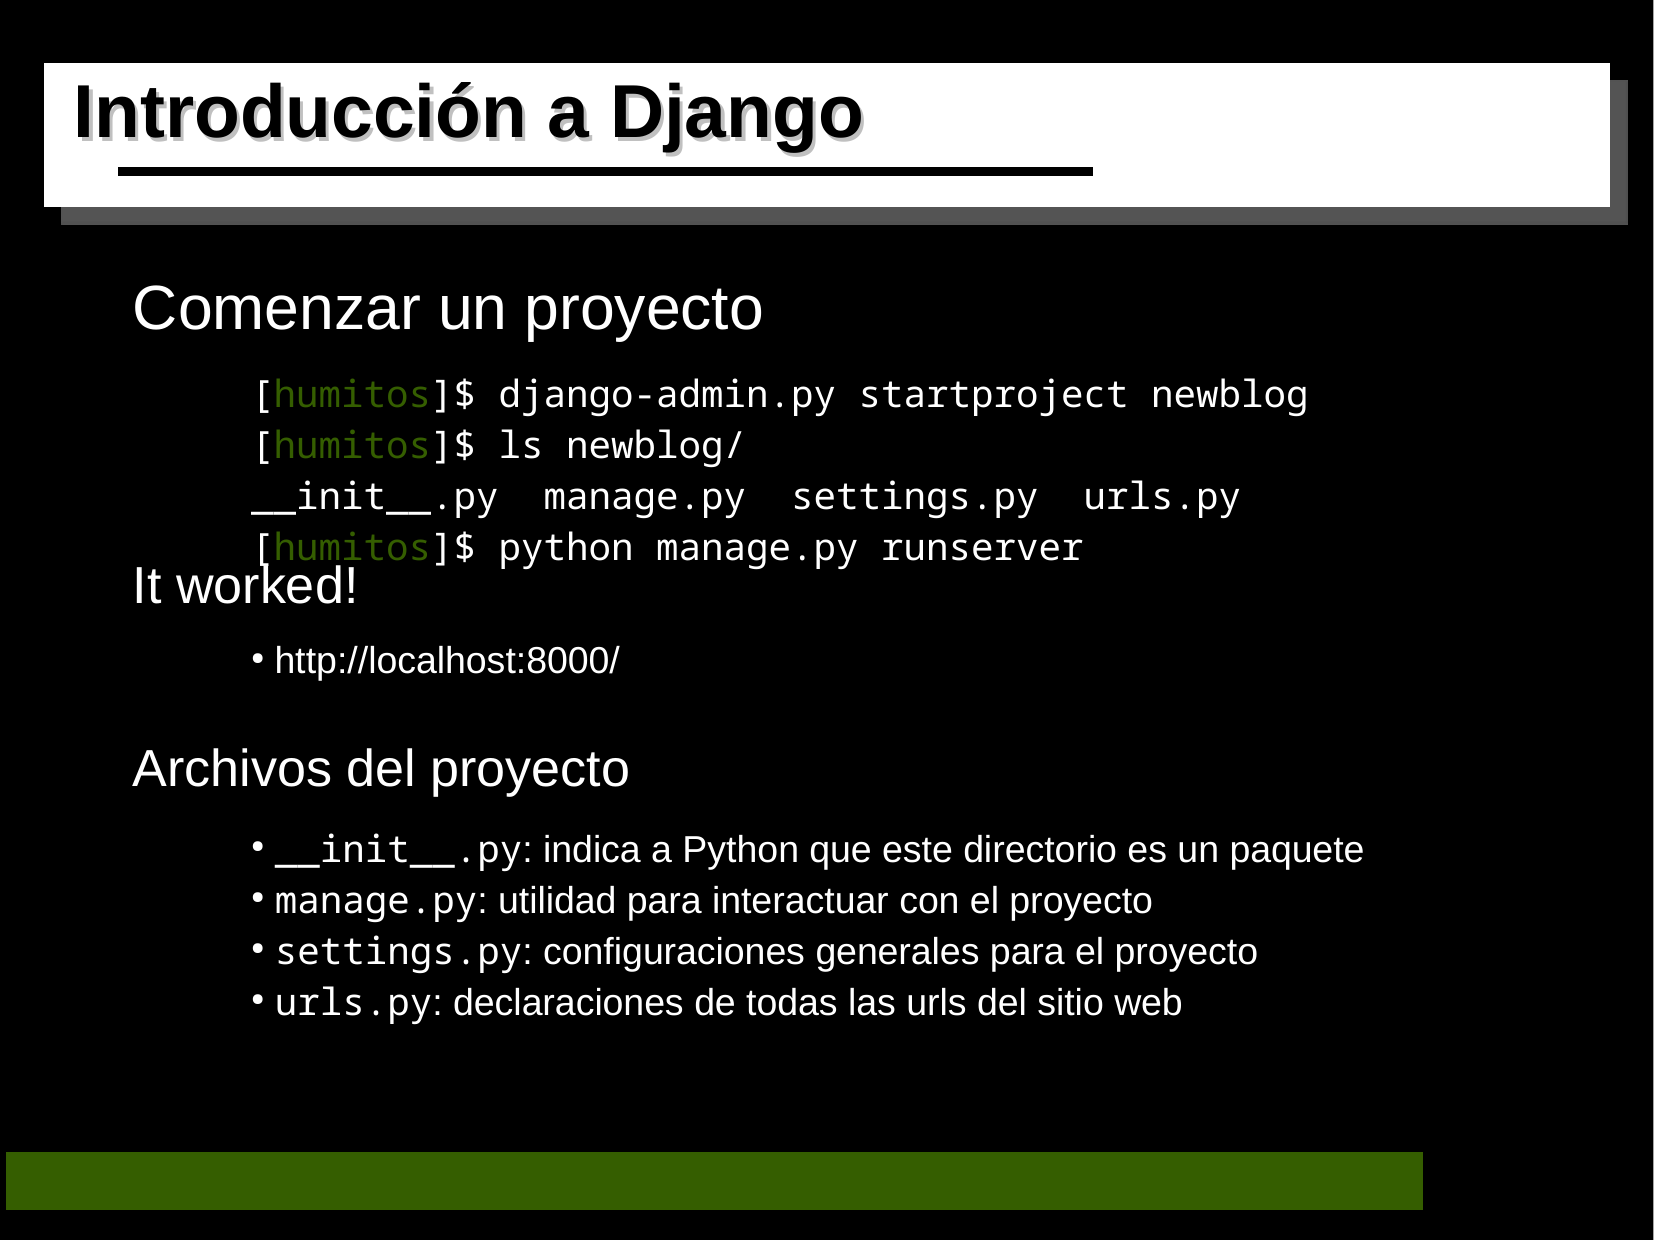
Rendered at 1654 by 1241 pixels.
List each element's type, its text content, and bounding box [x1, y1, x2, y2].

text_box Archivos del proyecto [118, 732, 646, 806]
text_box Comenzar un proyecto [118, 265, 780, 351]
text_box [44, 63, 1610, 207]
text_box http://localhost:8000/ [236, 631, 1447, 689]
text_box __init__.py: indica a Python que este directorio es un paquete manage.py: utilidad para interactuar con el proyecto settings.py: configuraciones generales para el proyecto urls.py: declaraciones de todas las urls del sitio web [236, 815, 1447, 1004]
text_box It worked! [118, 549, 374, 623]
text_box Introducción a Django [59, 62, 894, 184]
text_box [5, 1151, 1424, 1211]
text_box [humitos]$ django-admin.py startproject newblog [humitos]$ ls newblog/ __init__.py manage.py settings.py urls.py [humitos]$ python manage.py runserver [236, 360, 1447, 550]
